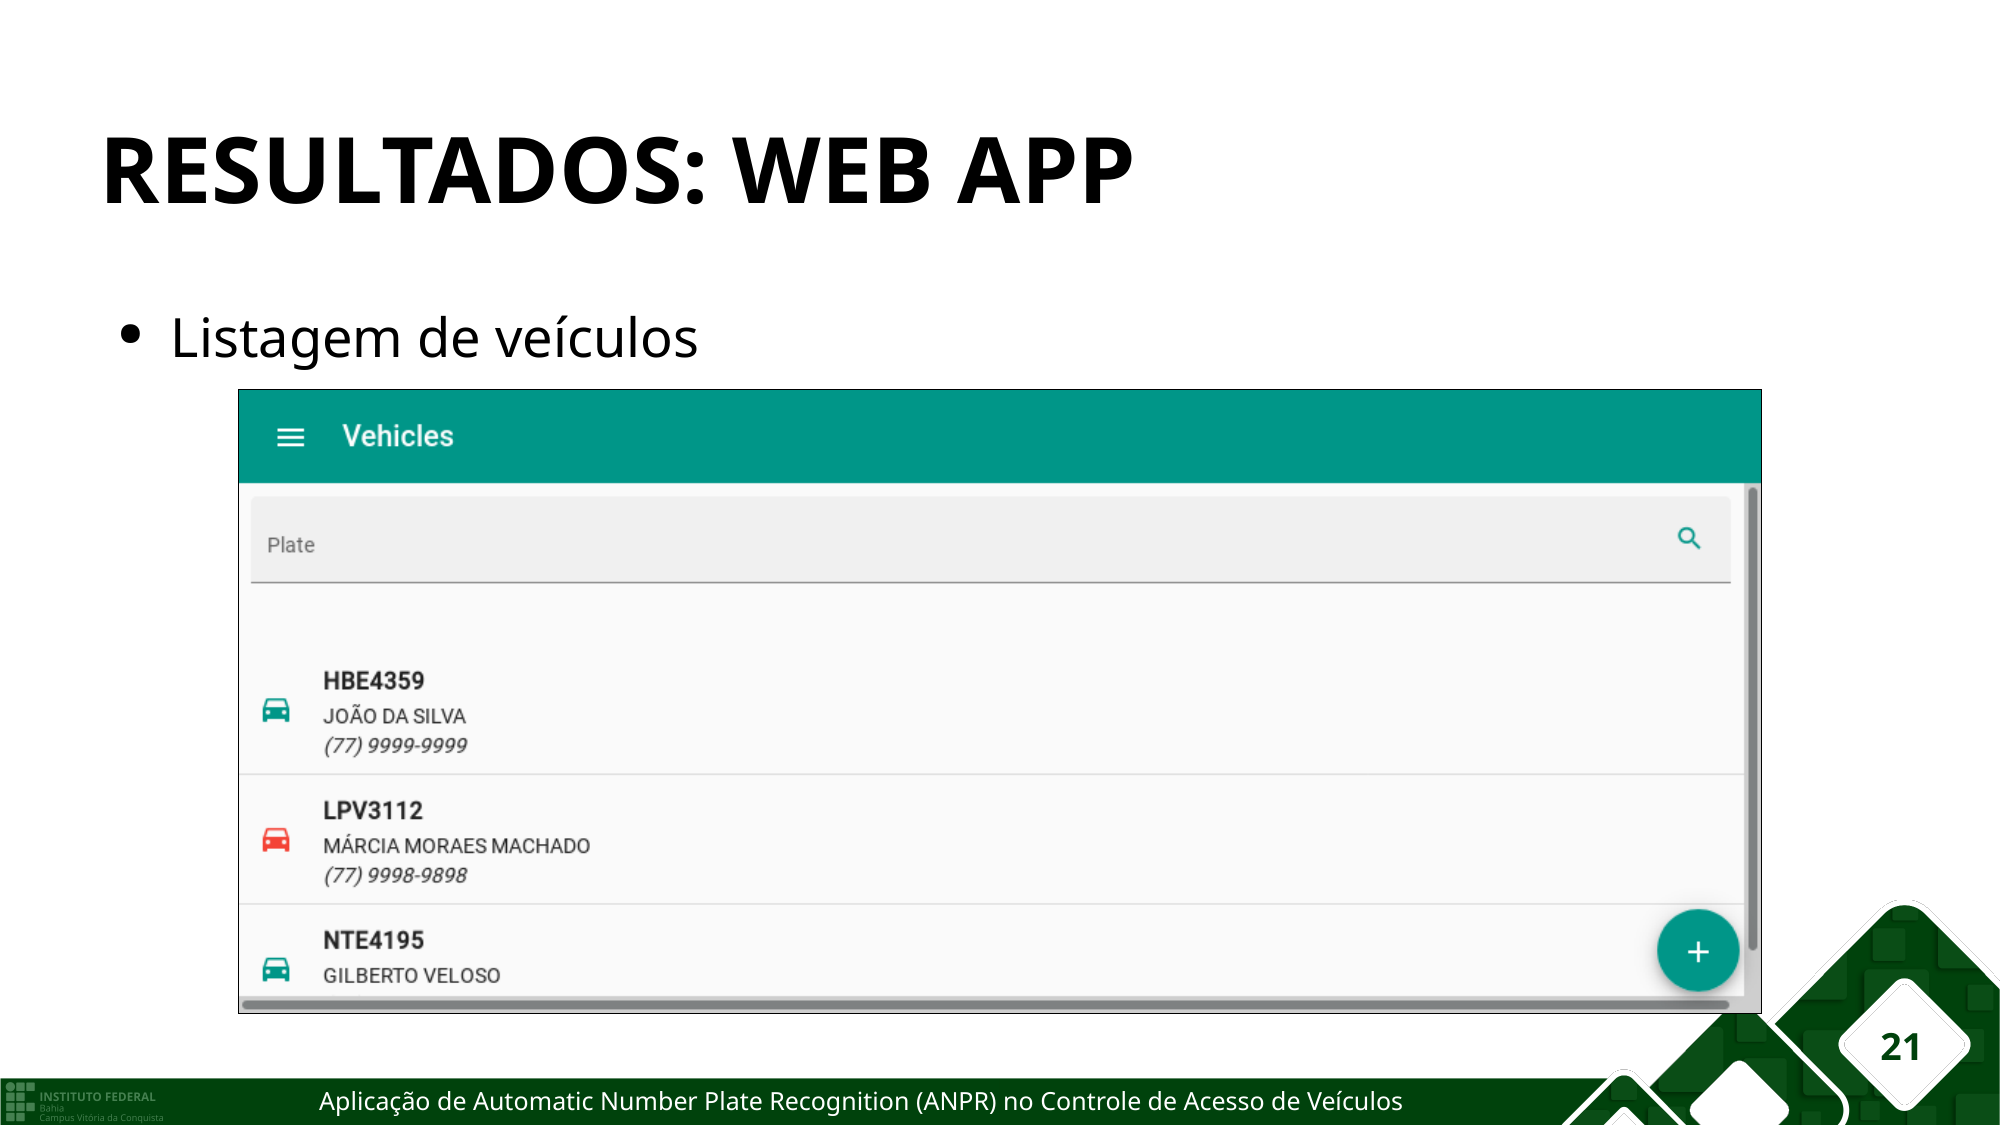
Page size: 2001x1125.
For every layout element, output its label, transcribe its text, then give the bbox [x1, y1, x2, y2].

list Listagem de veículos [99, 299, 1900, 1014]
picture [0, 389, 2000, 1125]
title RESULTADOS: WEB APP [99, 59, 1900, 277]
